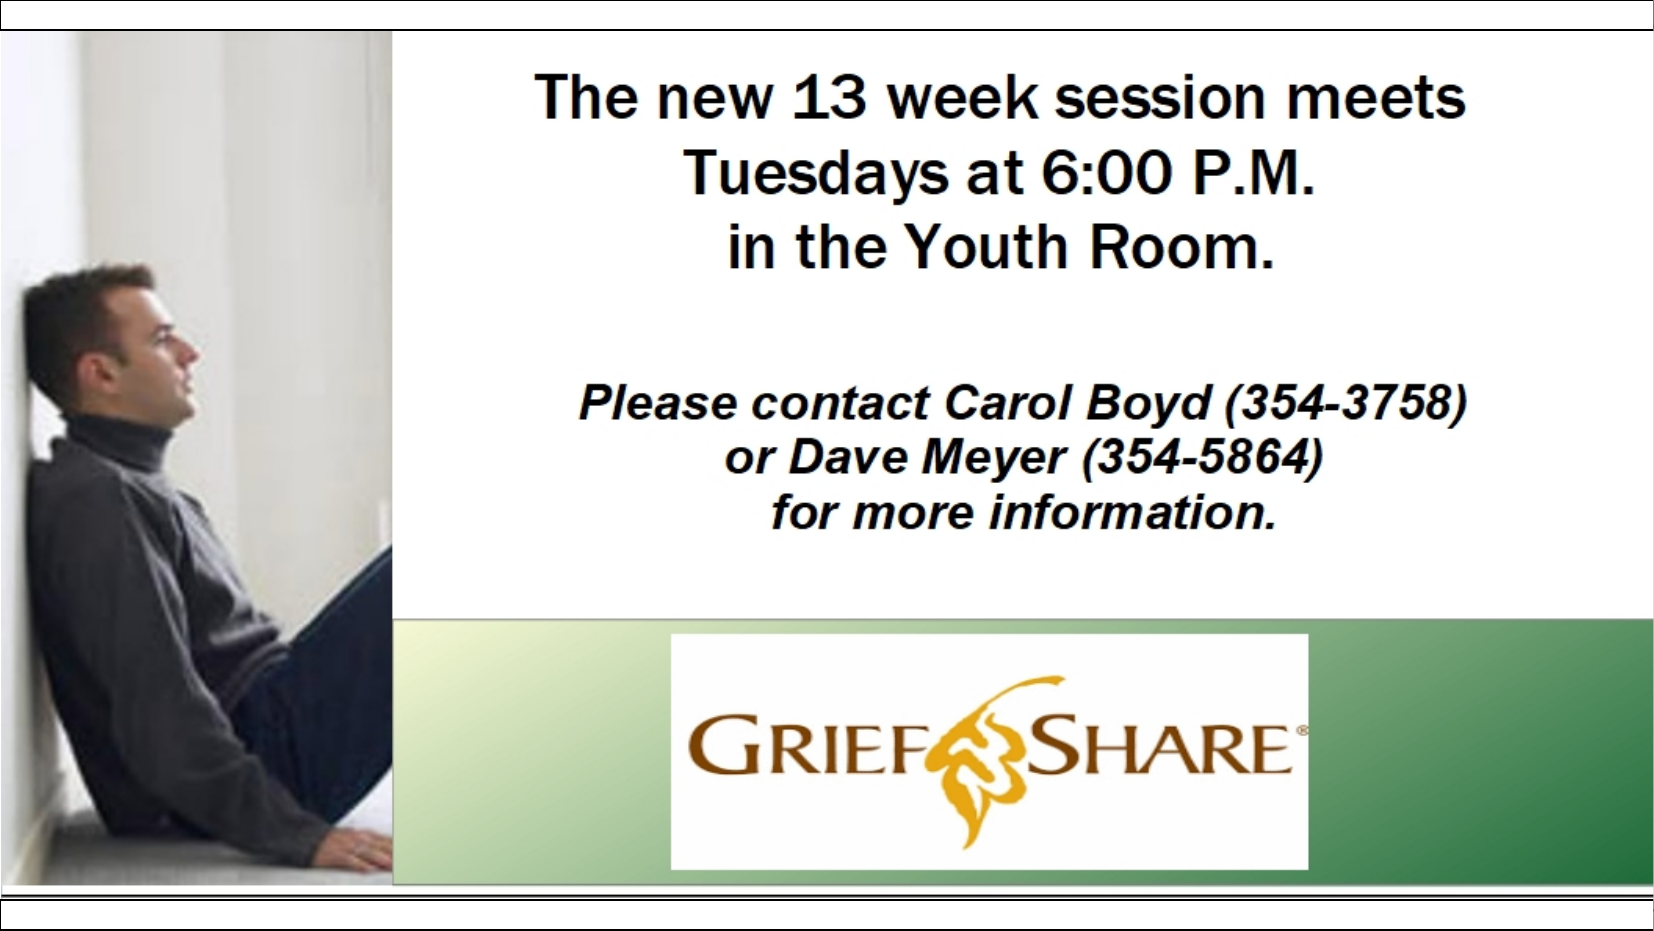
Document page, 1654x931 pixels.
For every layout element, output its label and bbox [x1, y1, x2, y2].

text_box [0, 900, 1654, 931]
picture [0, 31, 1654, 900]
text_box [0, 0, 1654, 31]
